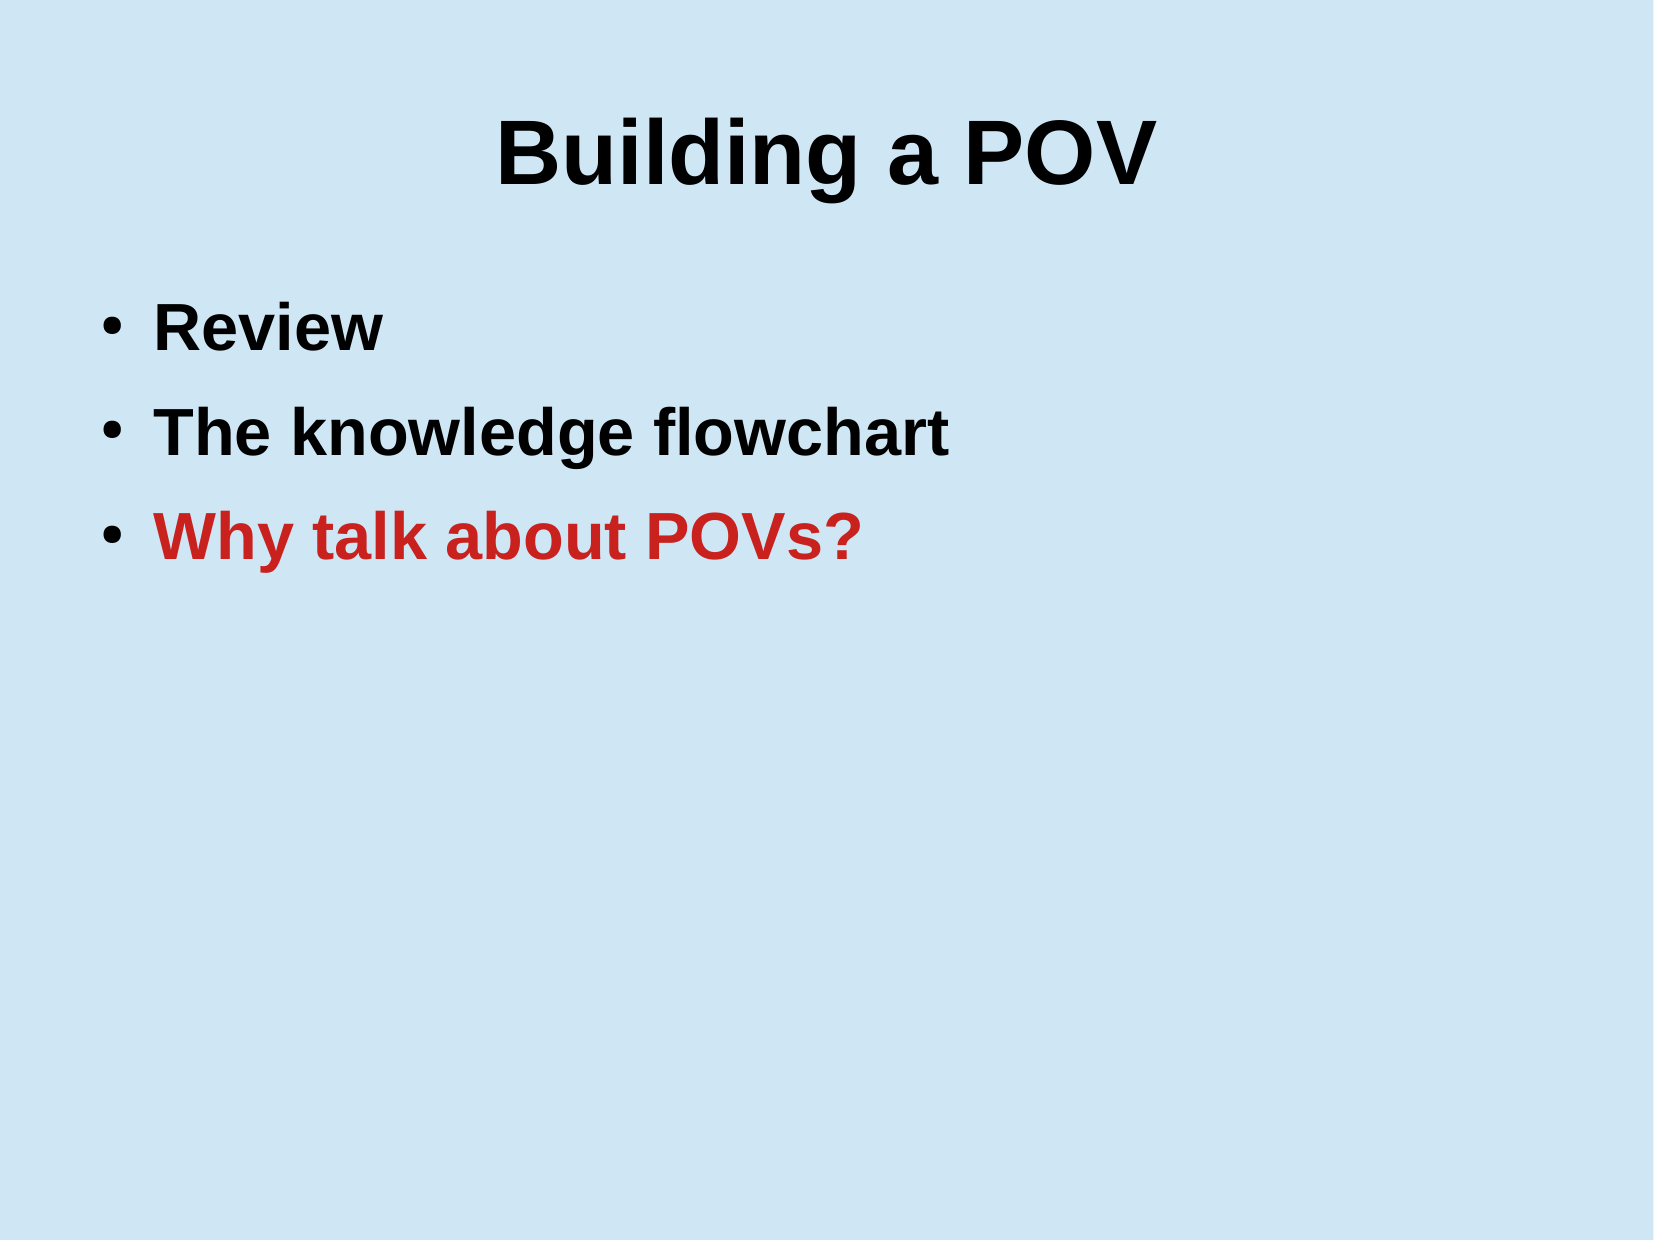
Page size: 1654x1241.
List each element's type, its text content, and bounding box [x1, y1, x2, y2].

list Review The knowledge flowchart Why talk about POVs? [82, 290, 1571, 1010]
title Building a POV [82, 49, 1571, 257]
